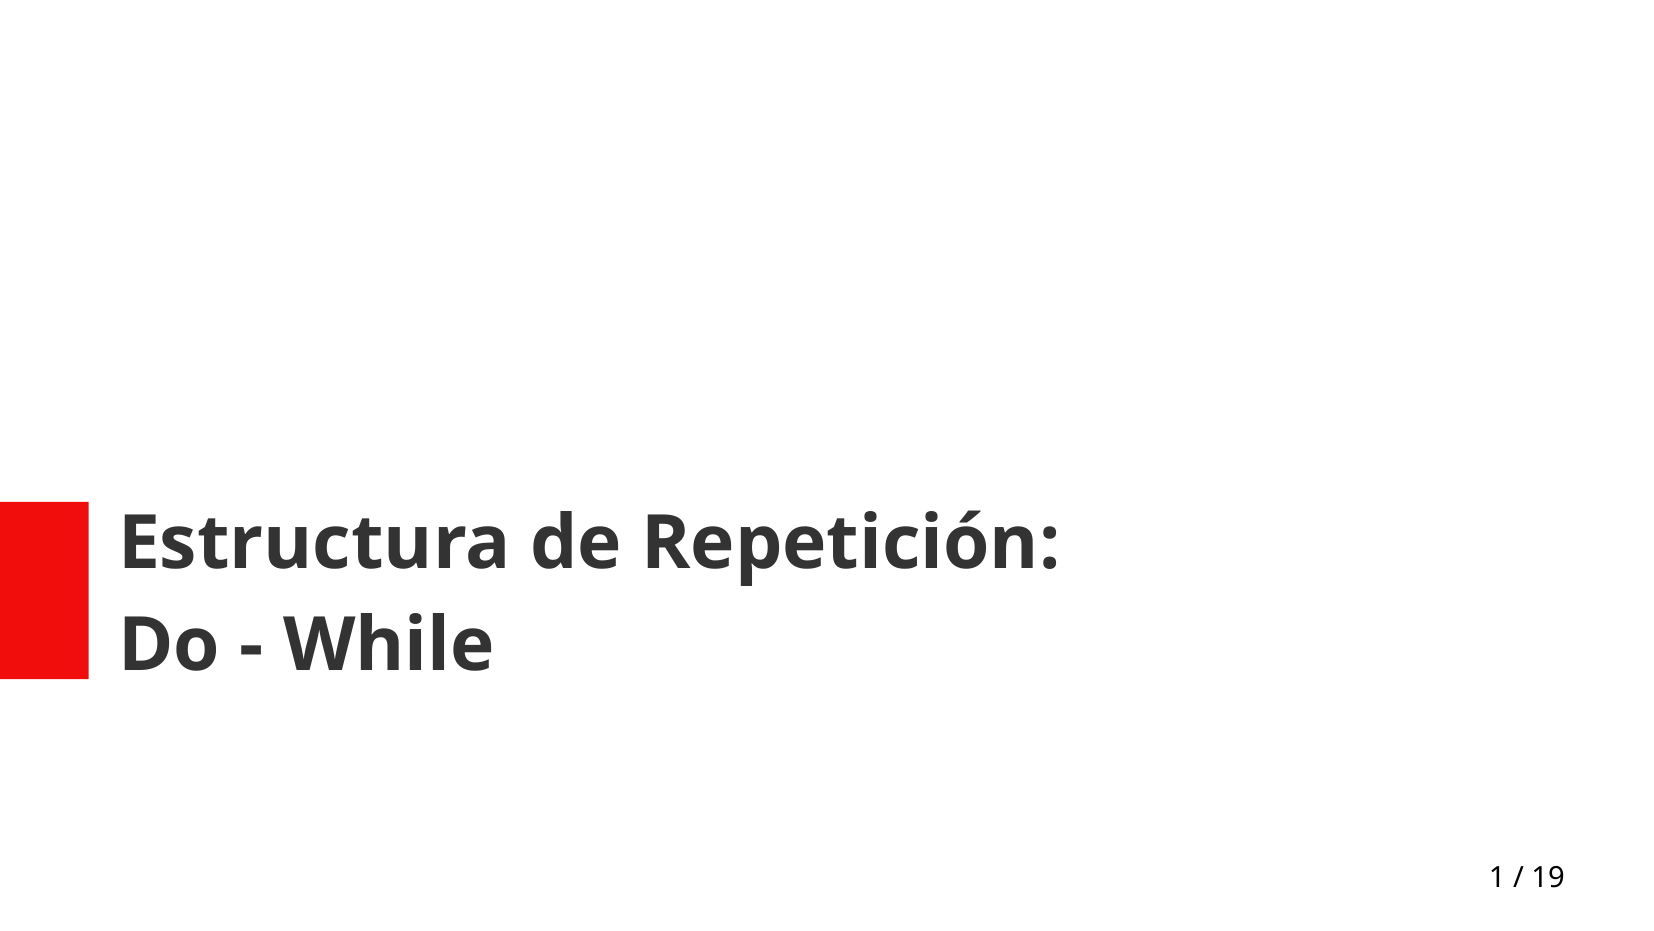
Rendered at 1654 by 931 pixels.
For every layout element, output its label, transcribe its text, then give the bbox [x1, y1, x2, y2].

title Estructura de Repetición: Do - While [118, 501, 1536, 680]
